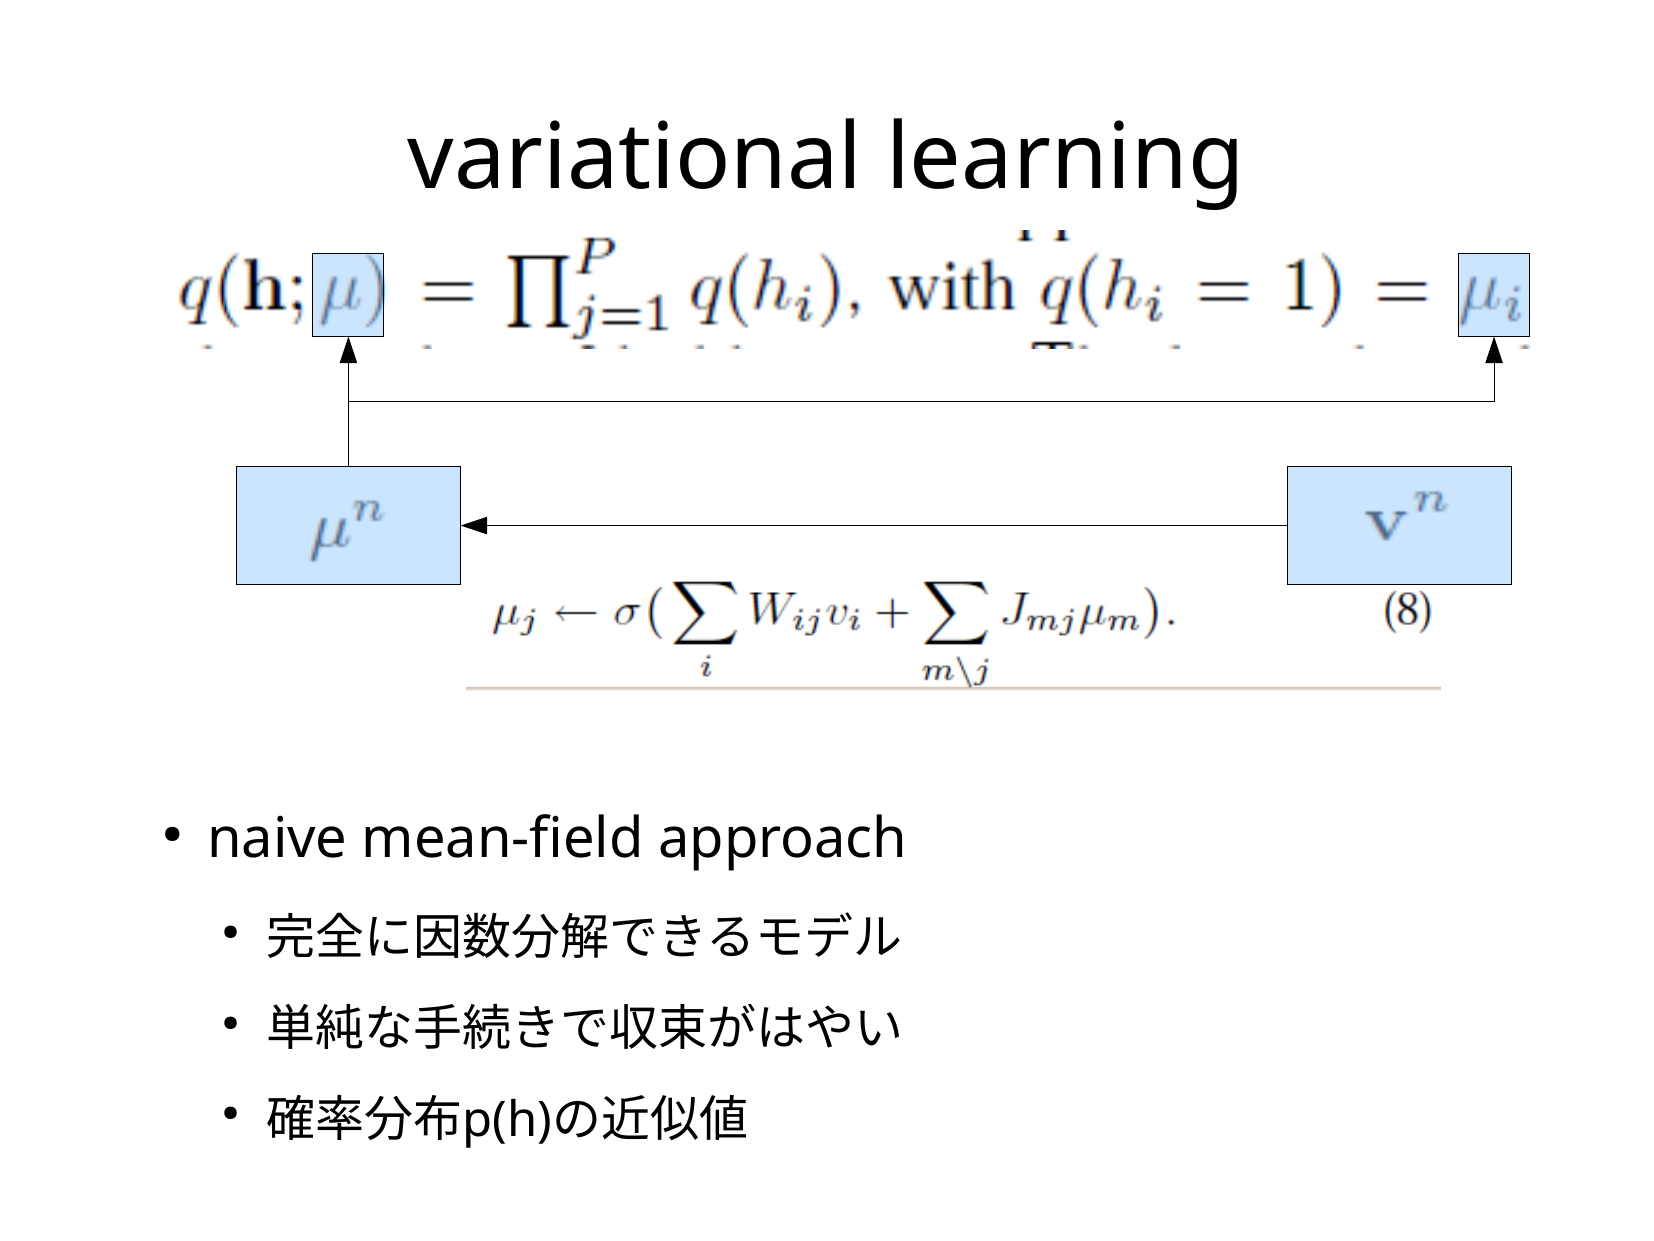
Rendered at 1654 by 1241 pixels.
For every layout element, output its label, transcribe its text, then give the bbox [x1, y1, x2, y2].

text_box [312, 253, 384, 337]
picture [466, 543, 1441, 691]
picture [154, 230, 1548, 349]
list naive mean-field approach 完全に因数分解できるモデル 単純な手続きで収束がはやい 確率分布p(h)の近似値 [147, 797, 1595, 1152]
text_box [1287, 466, 1512, 585]
text_box [236, 466, 461, 585]
text_box [1458, 253, 1530, 337]
title variational learning [82, 56, 1571, 250]
